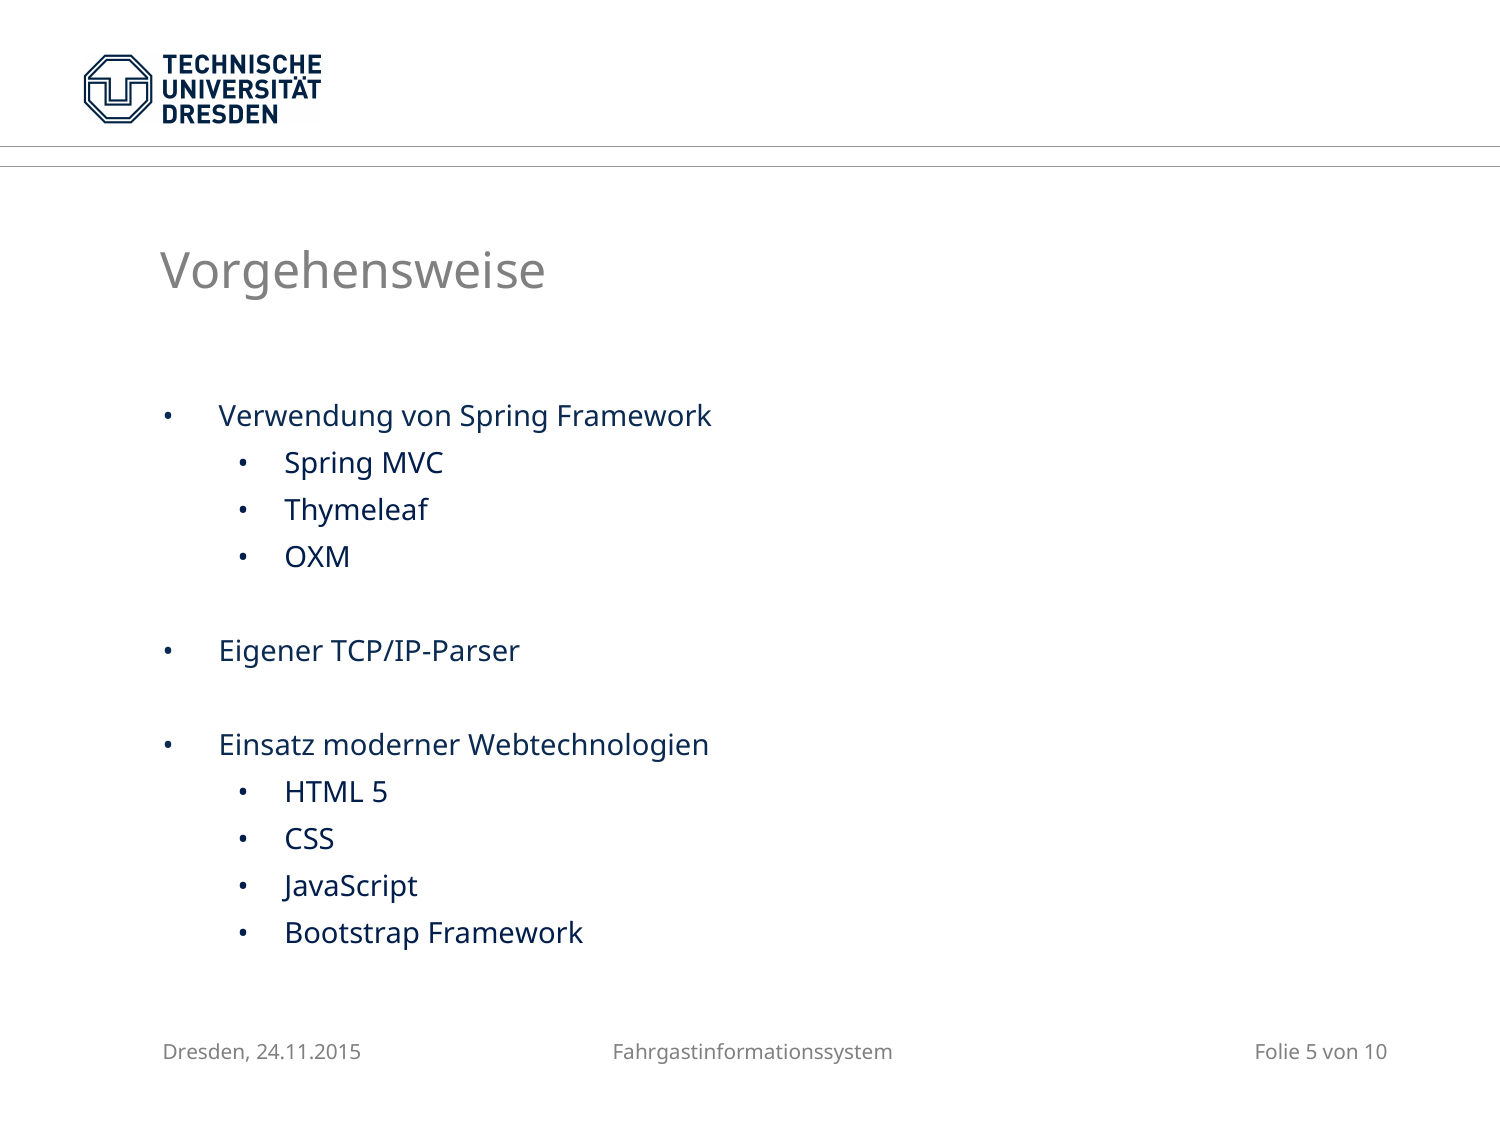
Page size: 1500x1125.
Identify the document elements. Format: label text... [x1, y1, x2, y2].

picture [83, 54, 321, 124]
list Verwendung von Spring Framework Spring MVC Thymeleaf OXM Eigener TCP/IP-Parser Einsatz moderner Webtechnologien HTML 5 CSS JavaScript Bootstrap Framework [162, 387, 1388, 963]
title Vorgehensweise [160, 230, 1392, 307]
